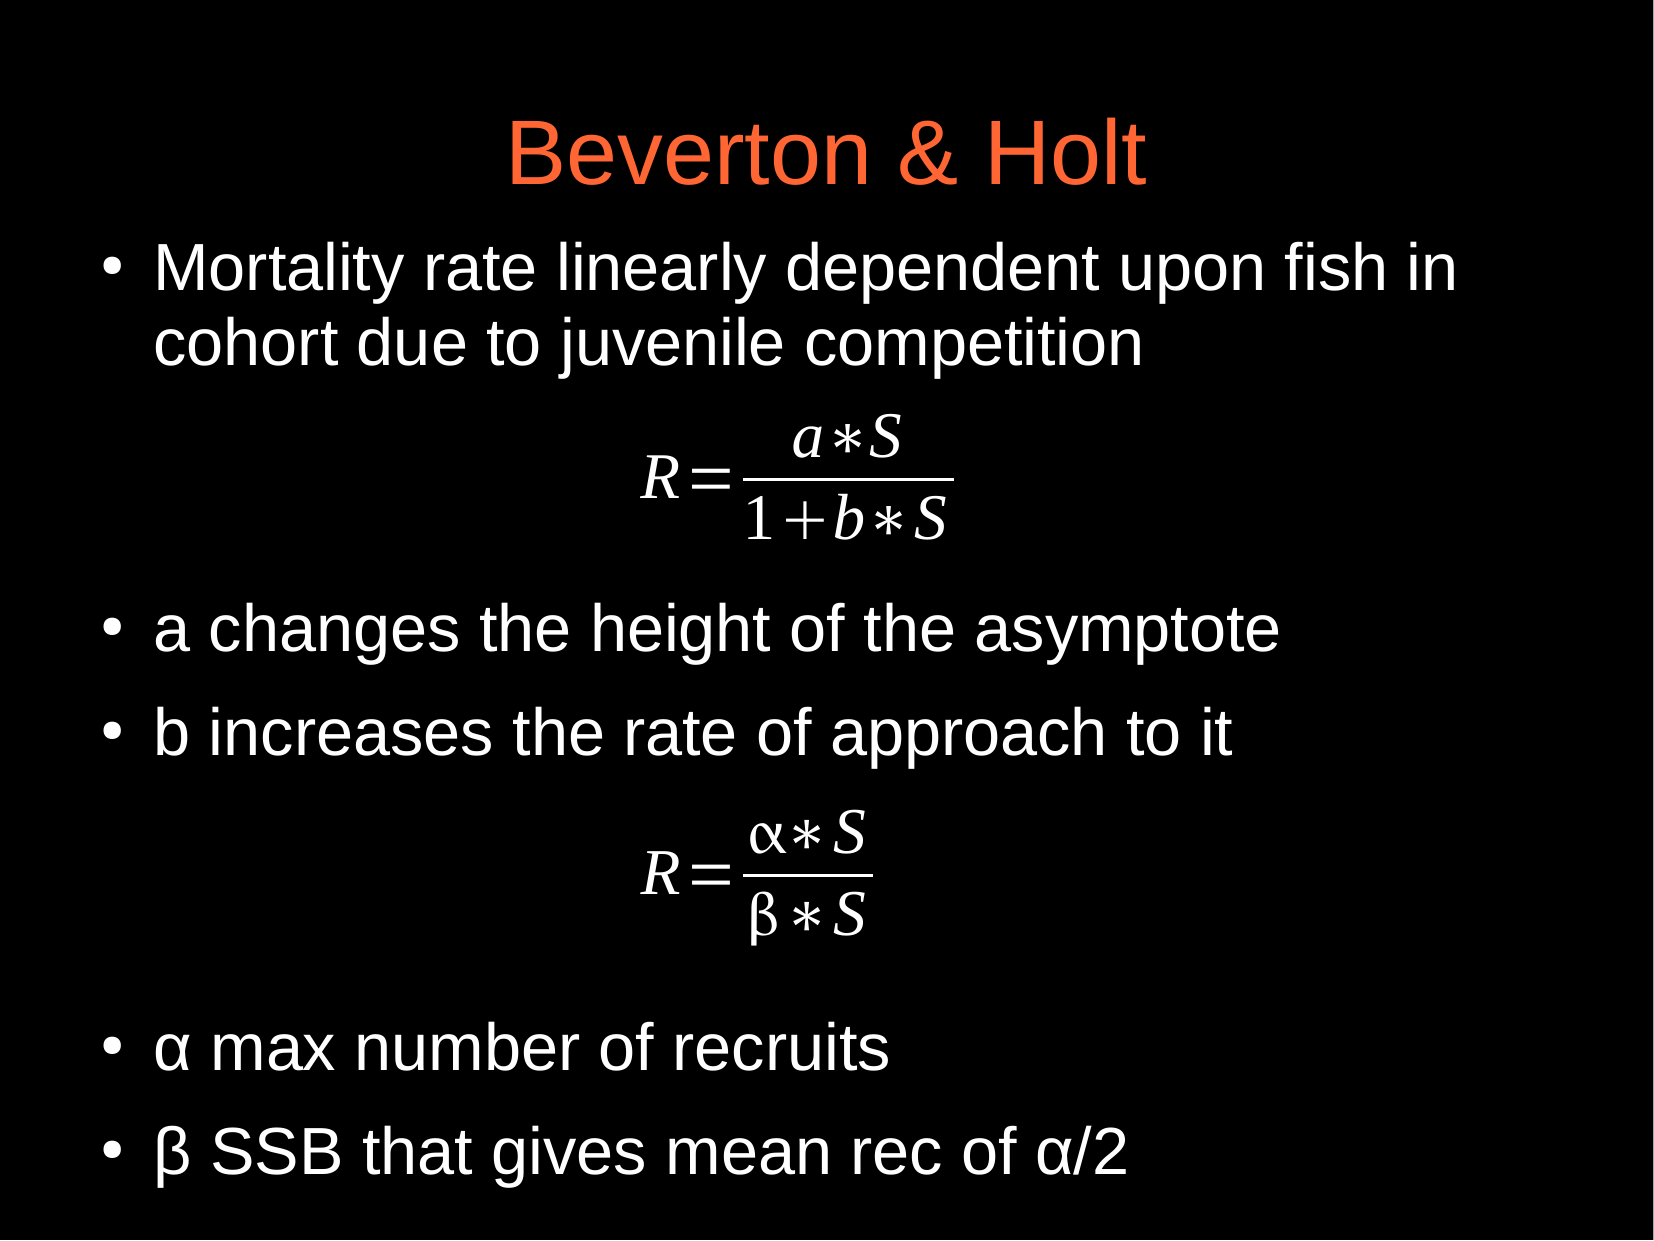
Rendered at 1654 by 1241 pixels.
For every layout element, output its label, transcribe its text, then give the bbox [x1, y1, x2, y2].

list a changes the height of the asymptote b increases the rate of approach to it [82, 590, 1571, 916]
list Mortality rate linearly dependent upon fish in cohort due to juvenile competition [82, 230, 1571, 473]
chart [620, 473, 971, 556]
list α max number of recruits β SSB that gives mean rec of α/2 [82, 1009, 1571, 1241]
title Beverton & Holt [82, 49, 1571, 230]
chart [620, 796, 891, 951]
